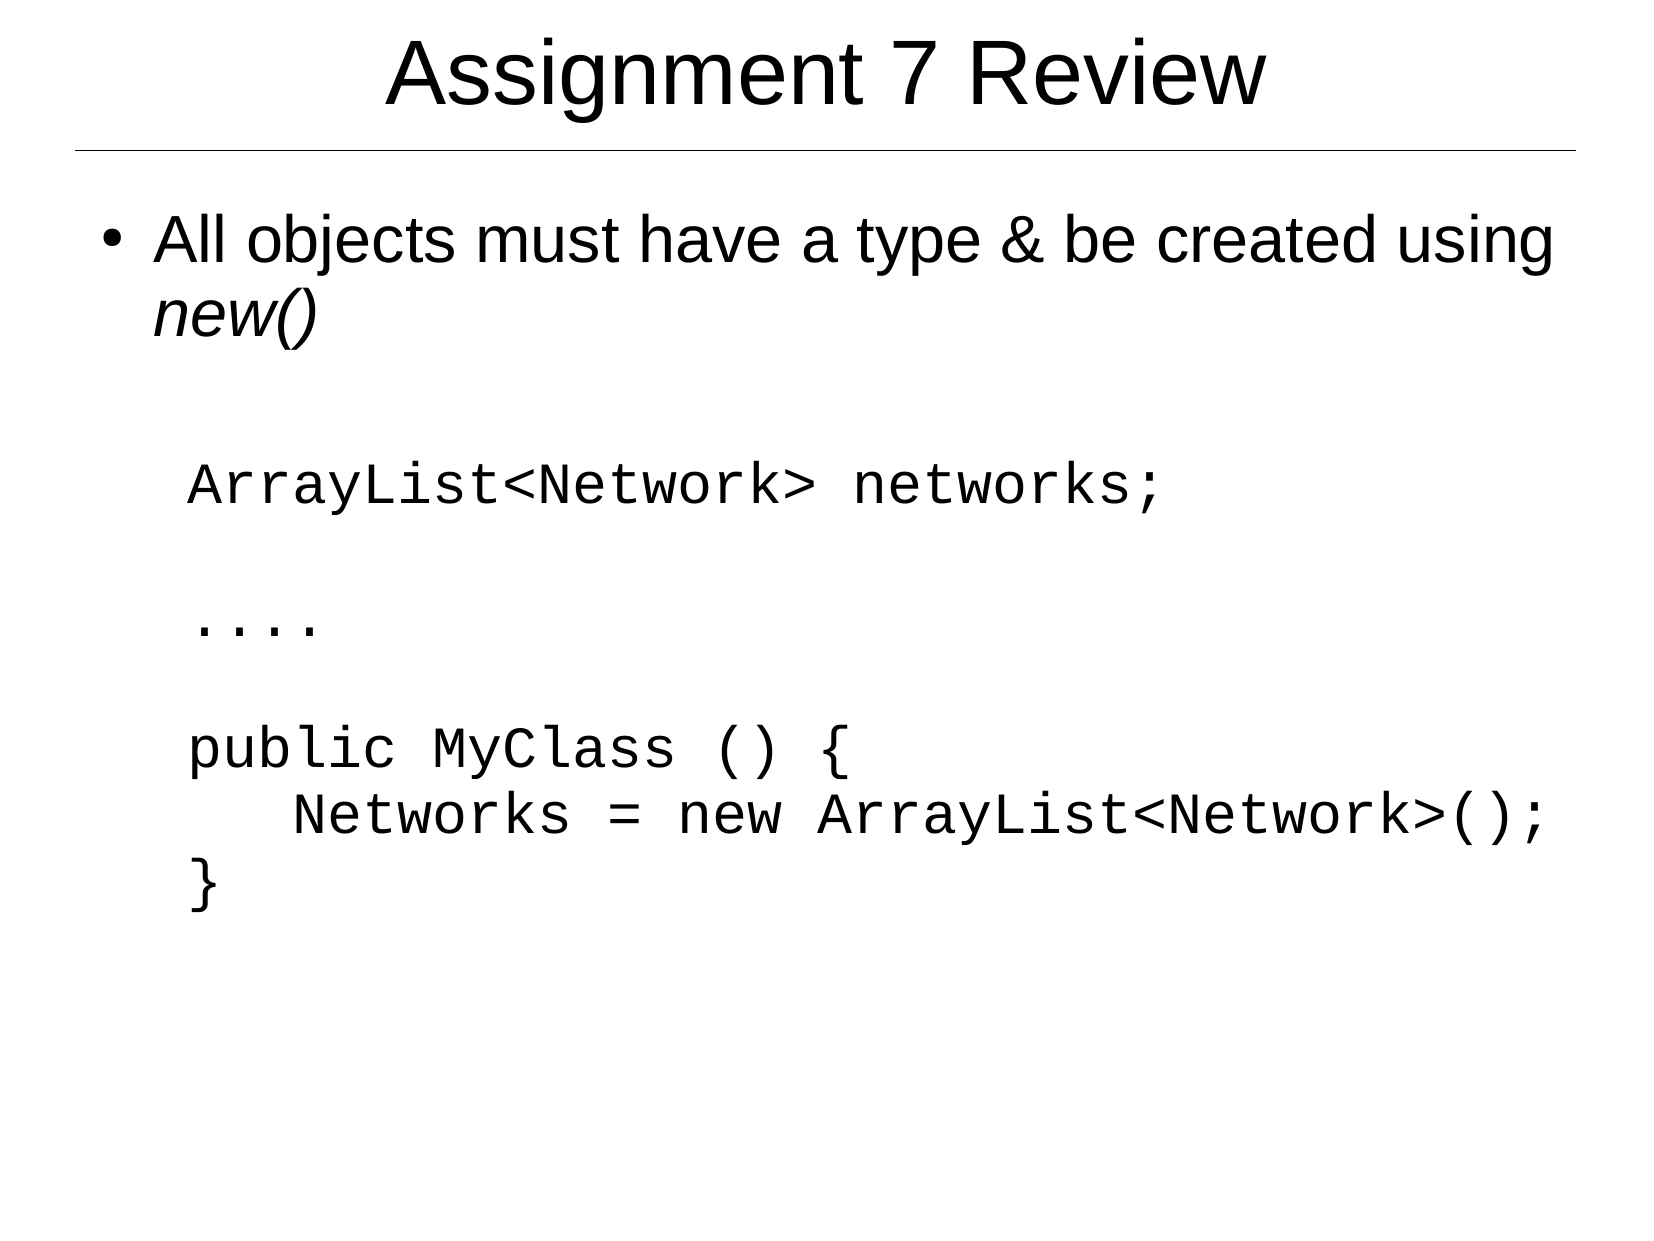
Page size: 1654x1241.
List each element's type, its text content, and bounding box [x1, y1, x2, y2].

title Assignment 7 Review [82, 0, 1571, 154]
list All objects must have a type & be created using new() ArrayList<Network> networks; .... public MyClass () { Networks = new ArrayList<Network>(); } [82, 201, 1571, 1021]
